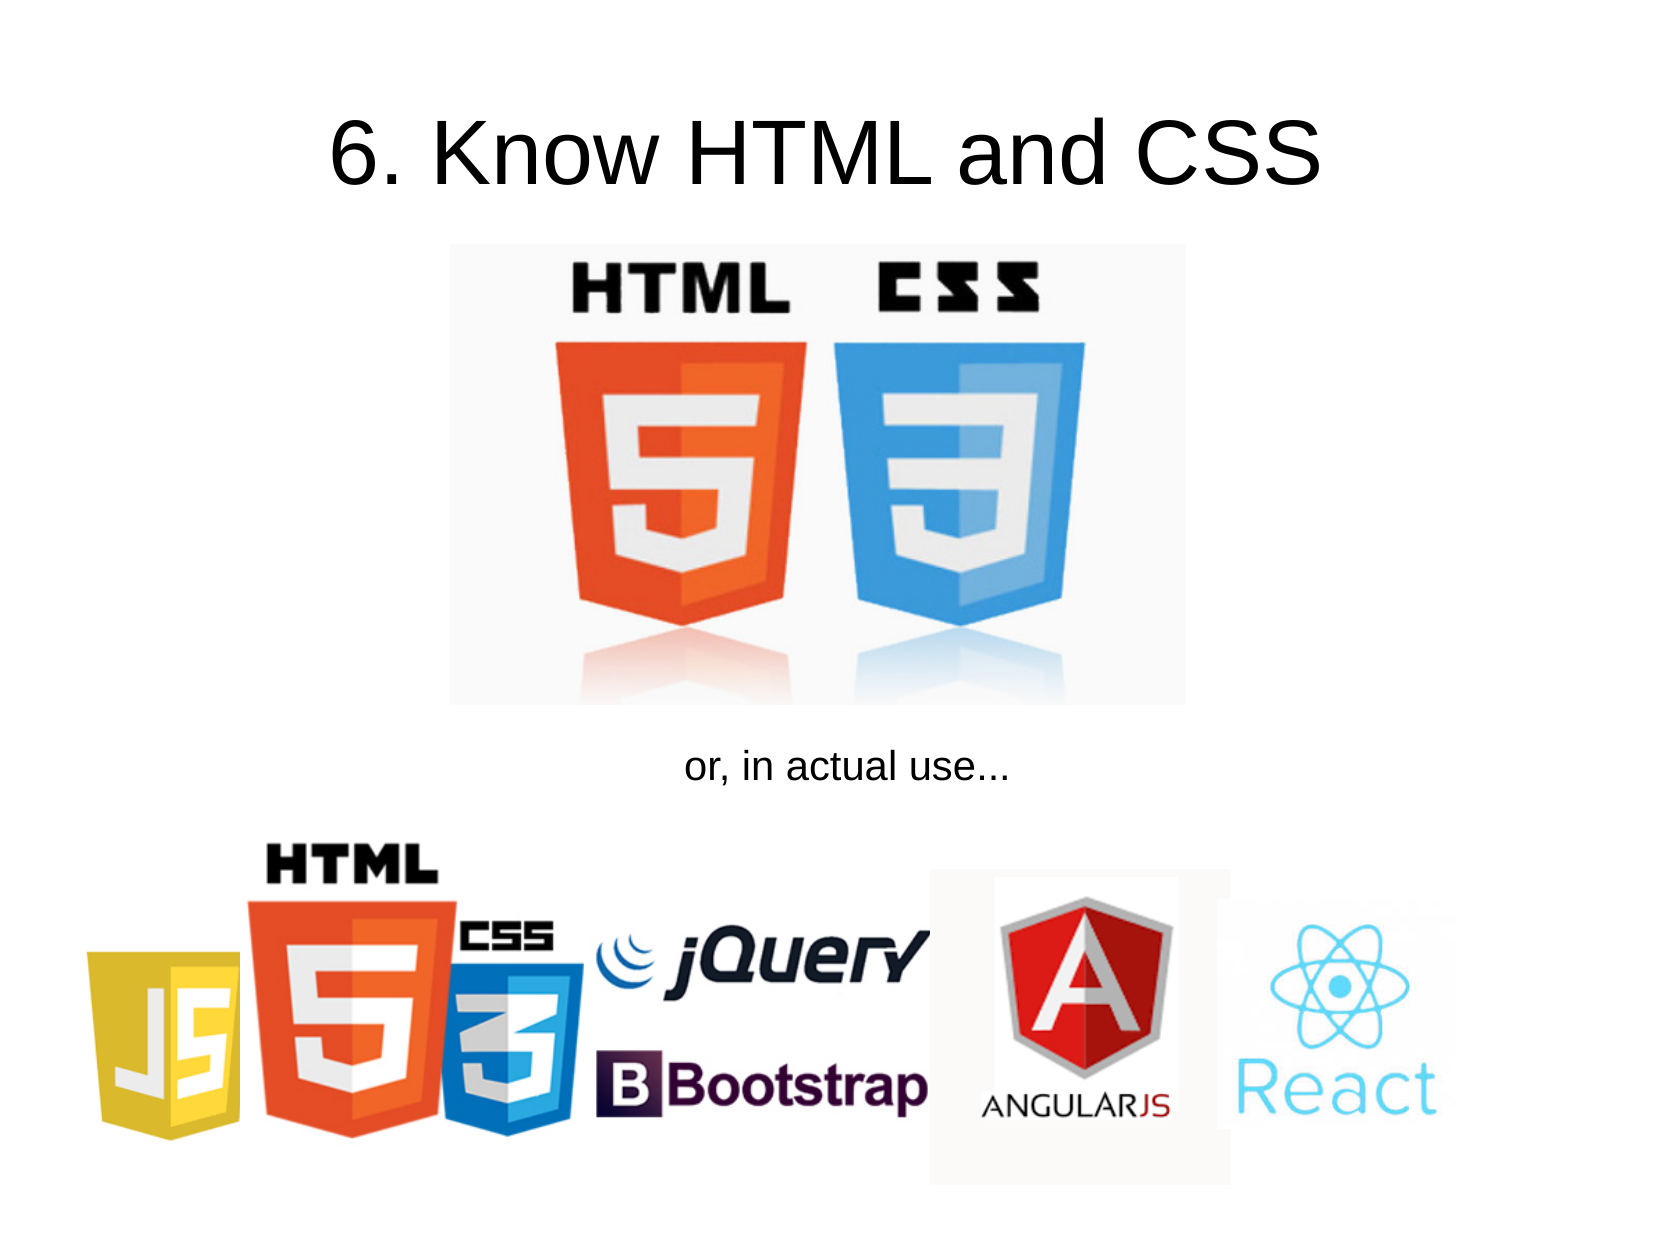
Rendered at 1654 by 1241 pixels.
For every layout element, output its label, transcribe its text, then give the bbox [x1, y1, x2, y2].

title 6. Know HTML and CSS [82, 49, 1571, 257]
picture [450, 244, 1186, 706]
picture [63, 825, 1456, 1201]
text_box or, in actual use... [555, 735, 1141, 797]
